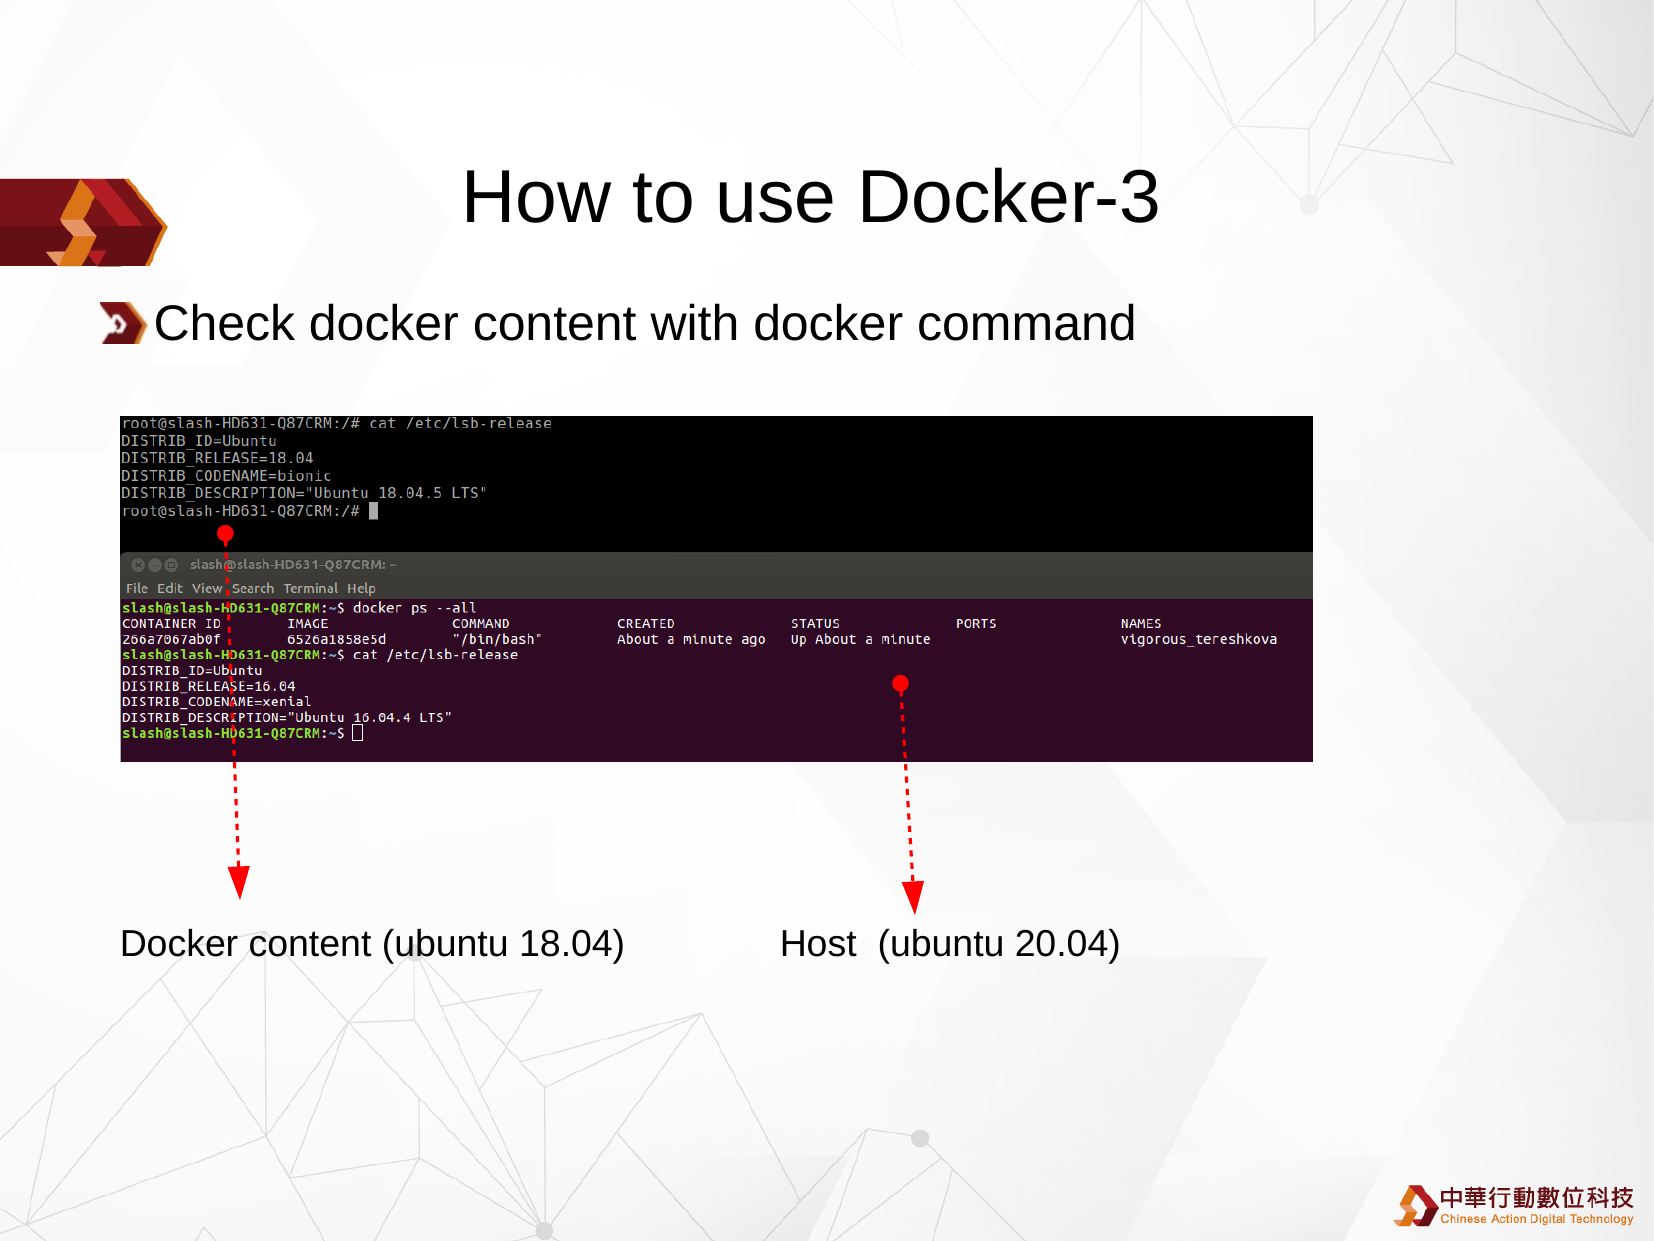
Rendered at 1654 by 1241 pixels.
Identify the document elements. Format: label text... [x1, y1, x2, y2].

text_box Docker content (ubuntu 18.04) [105, 915, 691, 976]
text_box Host (ubuntu 20.04) [765, 915, 1351, 976]
picture [0, 0, 1654, 1241]
list Check docker content with docker command [82, 295, 1571, 1015]
title How to use Docker-3 [118, 112, 1506, 281]
